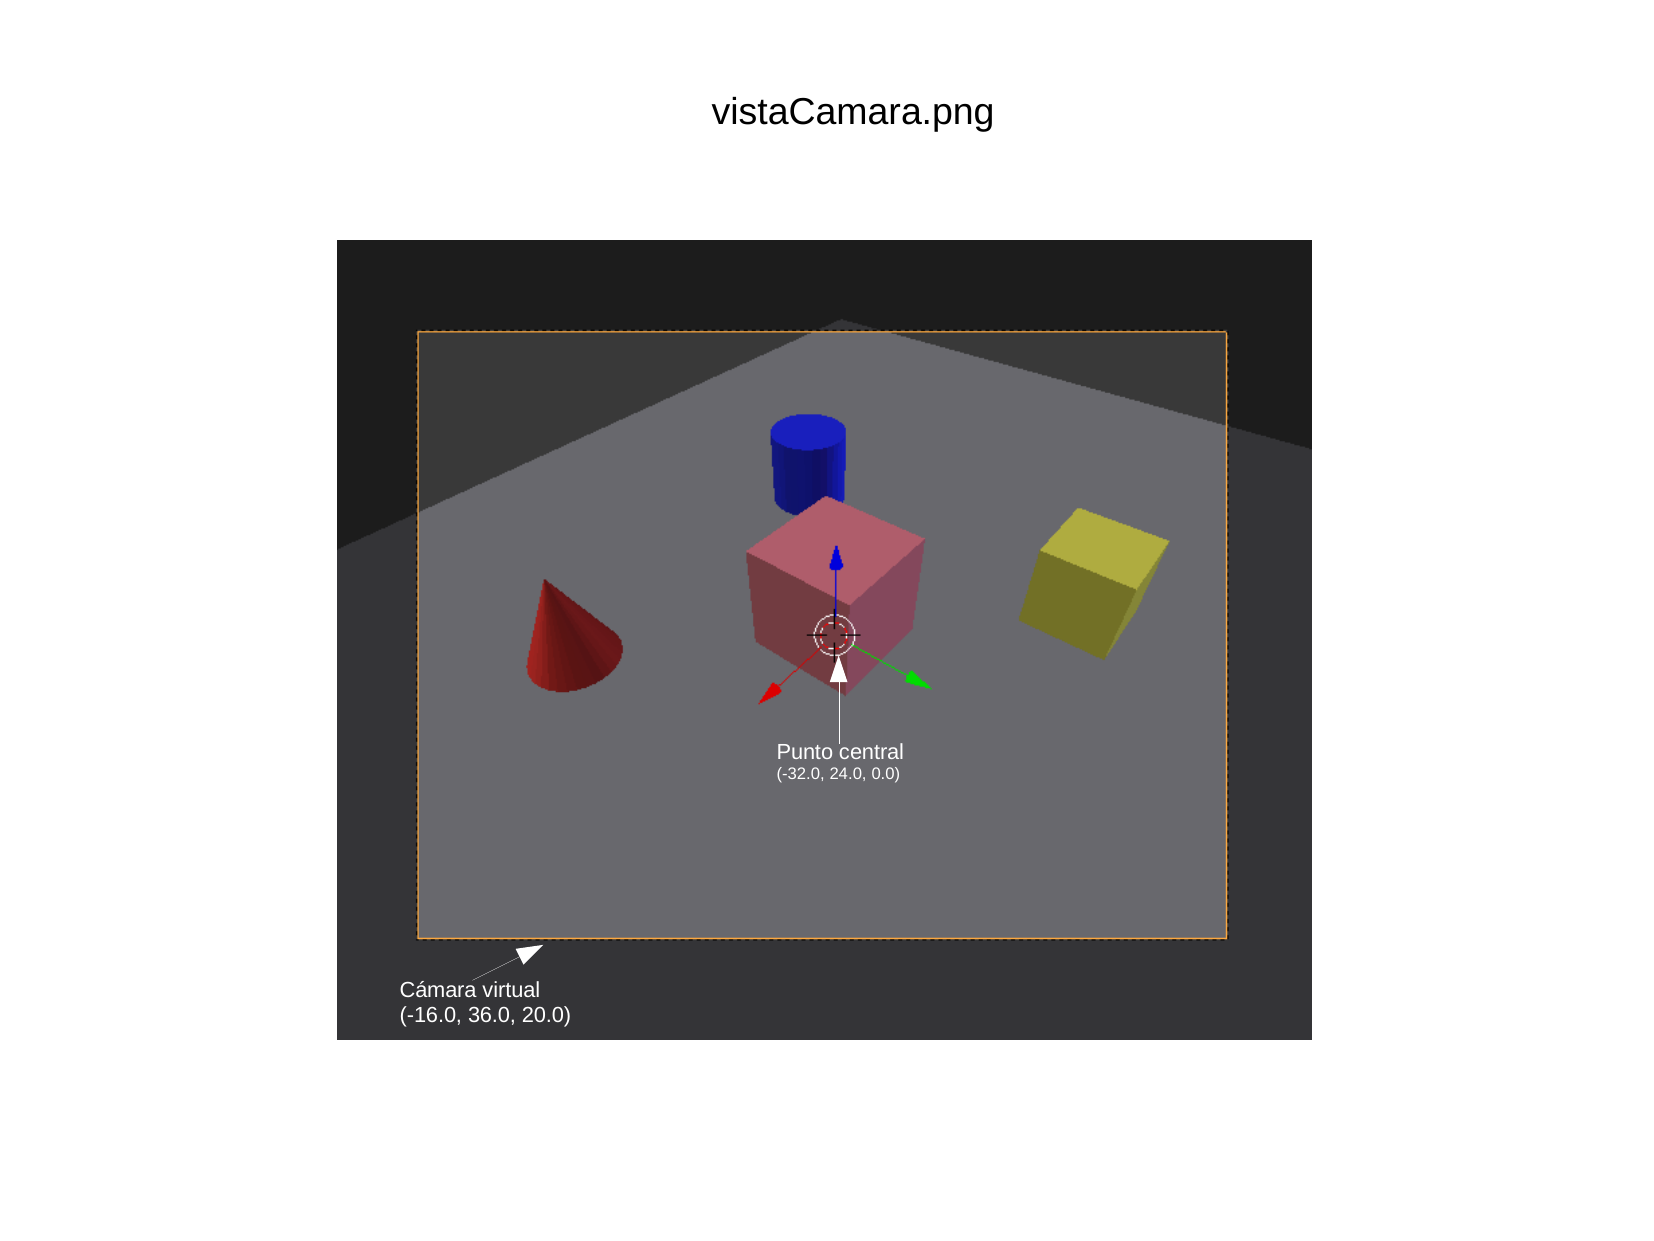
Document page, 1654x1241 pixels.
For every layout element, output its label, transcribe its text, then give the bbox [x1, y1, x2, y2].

text_box vistaCamara.png [696, 82, 1028, 154]
text_box Cámara virtual (-16.0, 36.0, 20.0) [384, 970, 587, 1035]
picture [337, 240, 1312, 1040]
text_box Punto central (-32.0, 24.0, 0.0) [761, 732, 920, 791]
